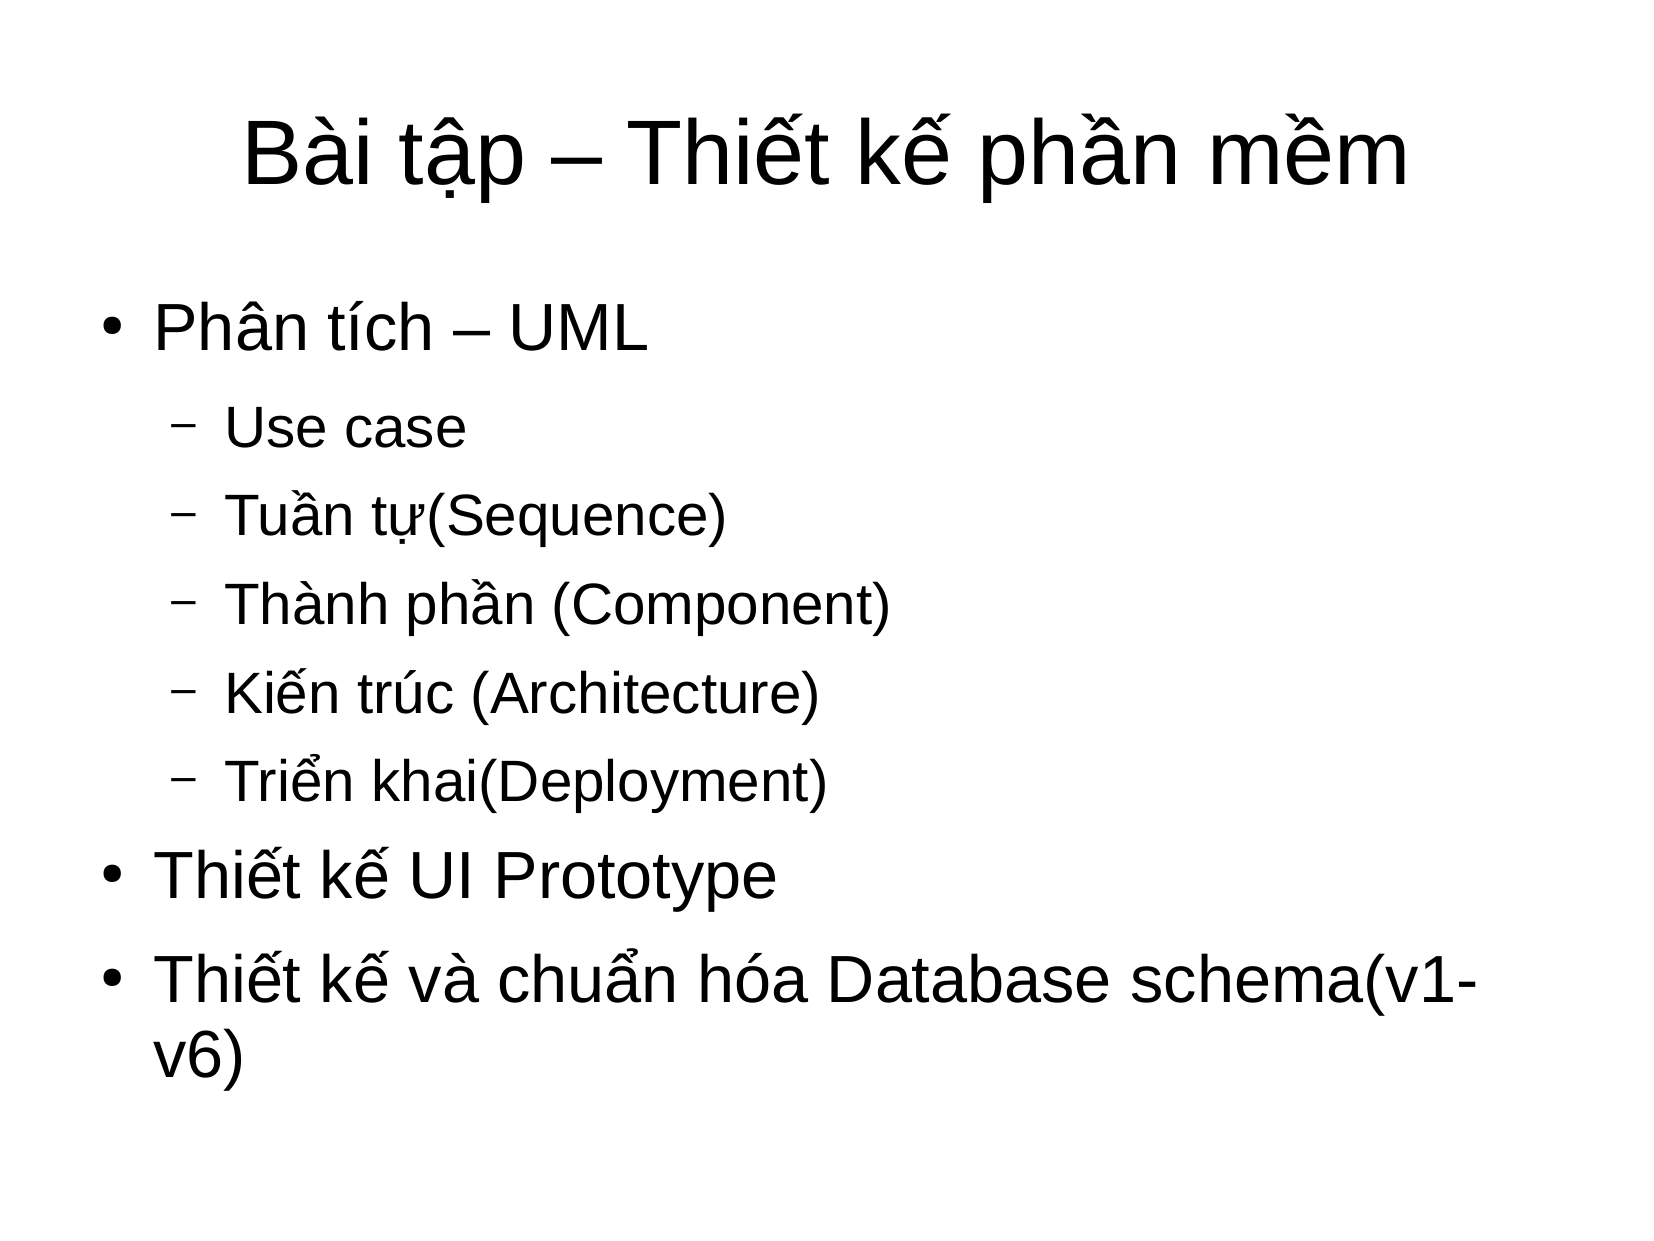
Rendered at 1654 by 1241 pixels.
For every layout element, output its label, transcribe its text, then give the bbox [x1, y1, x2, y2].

list Phân tích – UML Use case Tuần tự(Sequence) Thành phần (Component) Kiến trúc (Architecture) Triển khai(Deployment) Thiết kế UI Prototype Thiết kế và chuẩn hóa Database schema(v1-v6) [82, 290, 1571, 1109]
title Bài tập – Thiết kế phần mềm [82, 49, 1571, 257]
